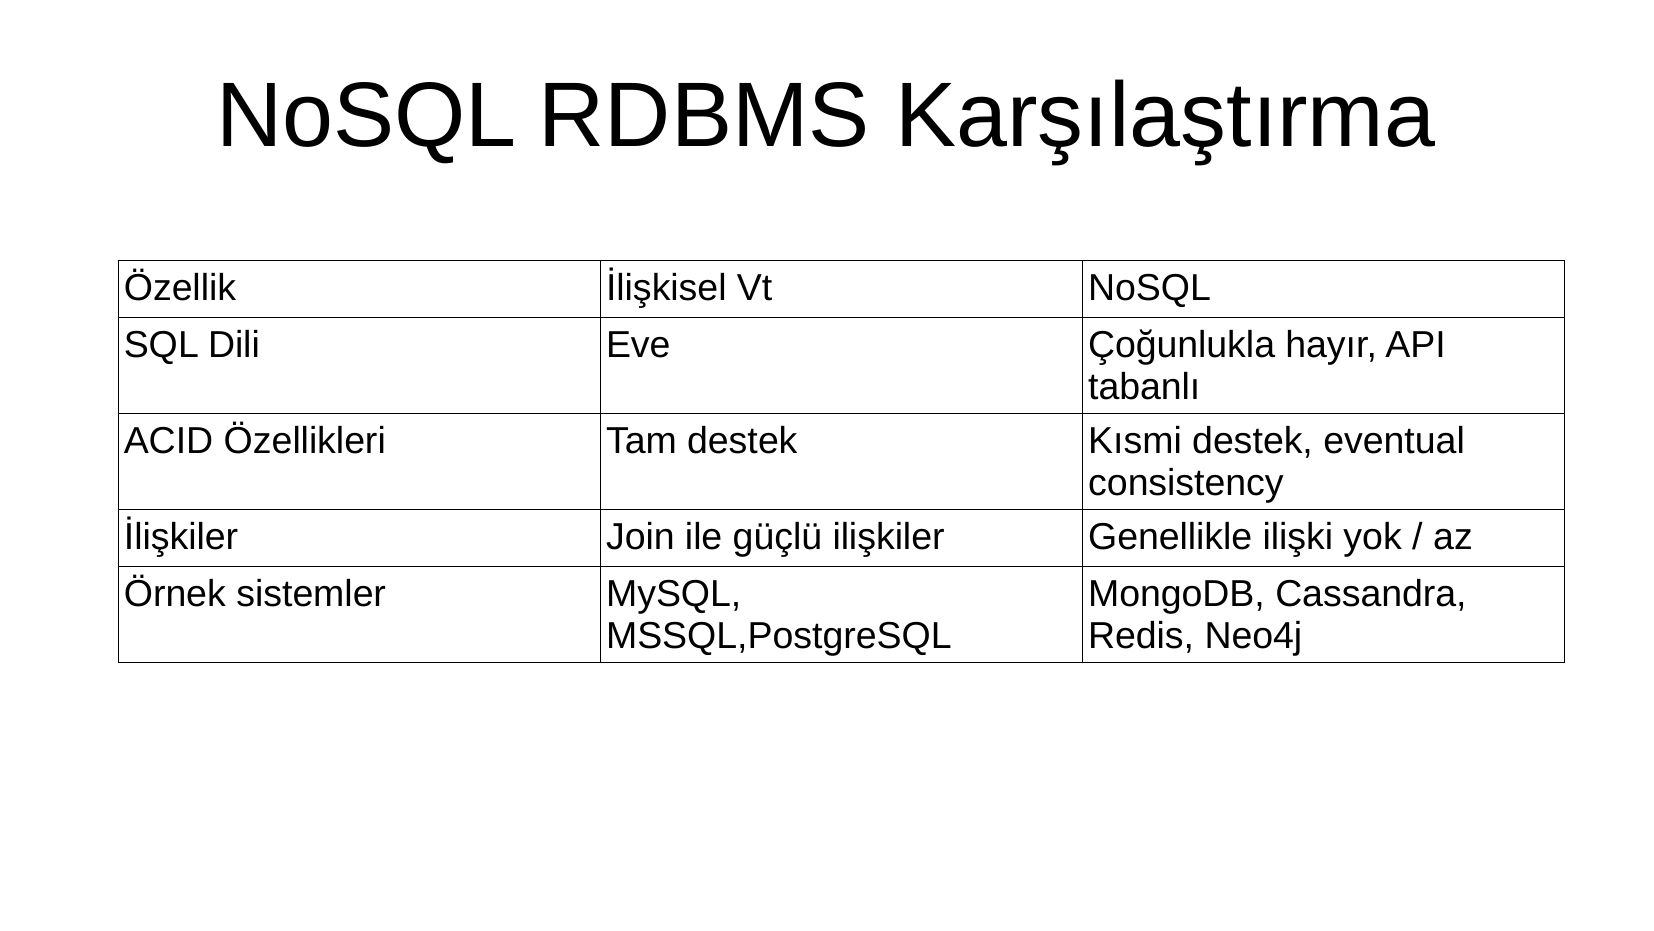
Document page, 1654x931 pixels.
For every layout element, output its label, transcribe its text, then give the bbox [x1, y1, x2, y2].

table_header İlişkisel Vt [601, 261, 1082, 317]
table_cell MongoDB, Cassandra, Redis, Neo4j [1083, 567, 1564, 662]
table_cell Kısmi destek, eventual consistency [1083, 414, 1564, 509]
table_cell İlişkiler [119, 510, 600, 566]
table_cell Çoğunlukla hayır, API tabanlı [1083, 318, 1564, 413]
table_cell SQL Dili [119, 318, 600, 413]
title NoSQL RDBMS Karşılaştırma [82, 37, 1571, 193]
table_cell Join ile güçlü ilişkiler [601, 510, 1082, 566]
table_cell Genellikle ilişki yok / az [1083, 510, 1564, 566]
table_cell Tam destek [601, 414, 1082, 509]
table_cell Eve [601, 318, 1082, 413]
table_header Özellik [119, 261, 600, 317]
table_header NoSQL [1083, 261, 1564, 317]
table_cell MySQL, MSSQL,PostgreSQL [601, 567, 1082, 662]
table_cell Örnek sistemler [119, 567, 600, 662]
table_cell ACID Özellikleri [119, 414, 600, 509]
